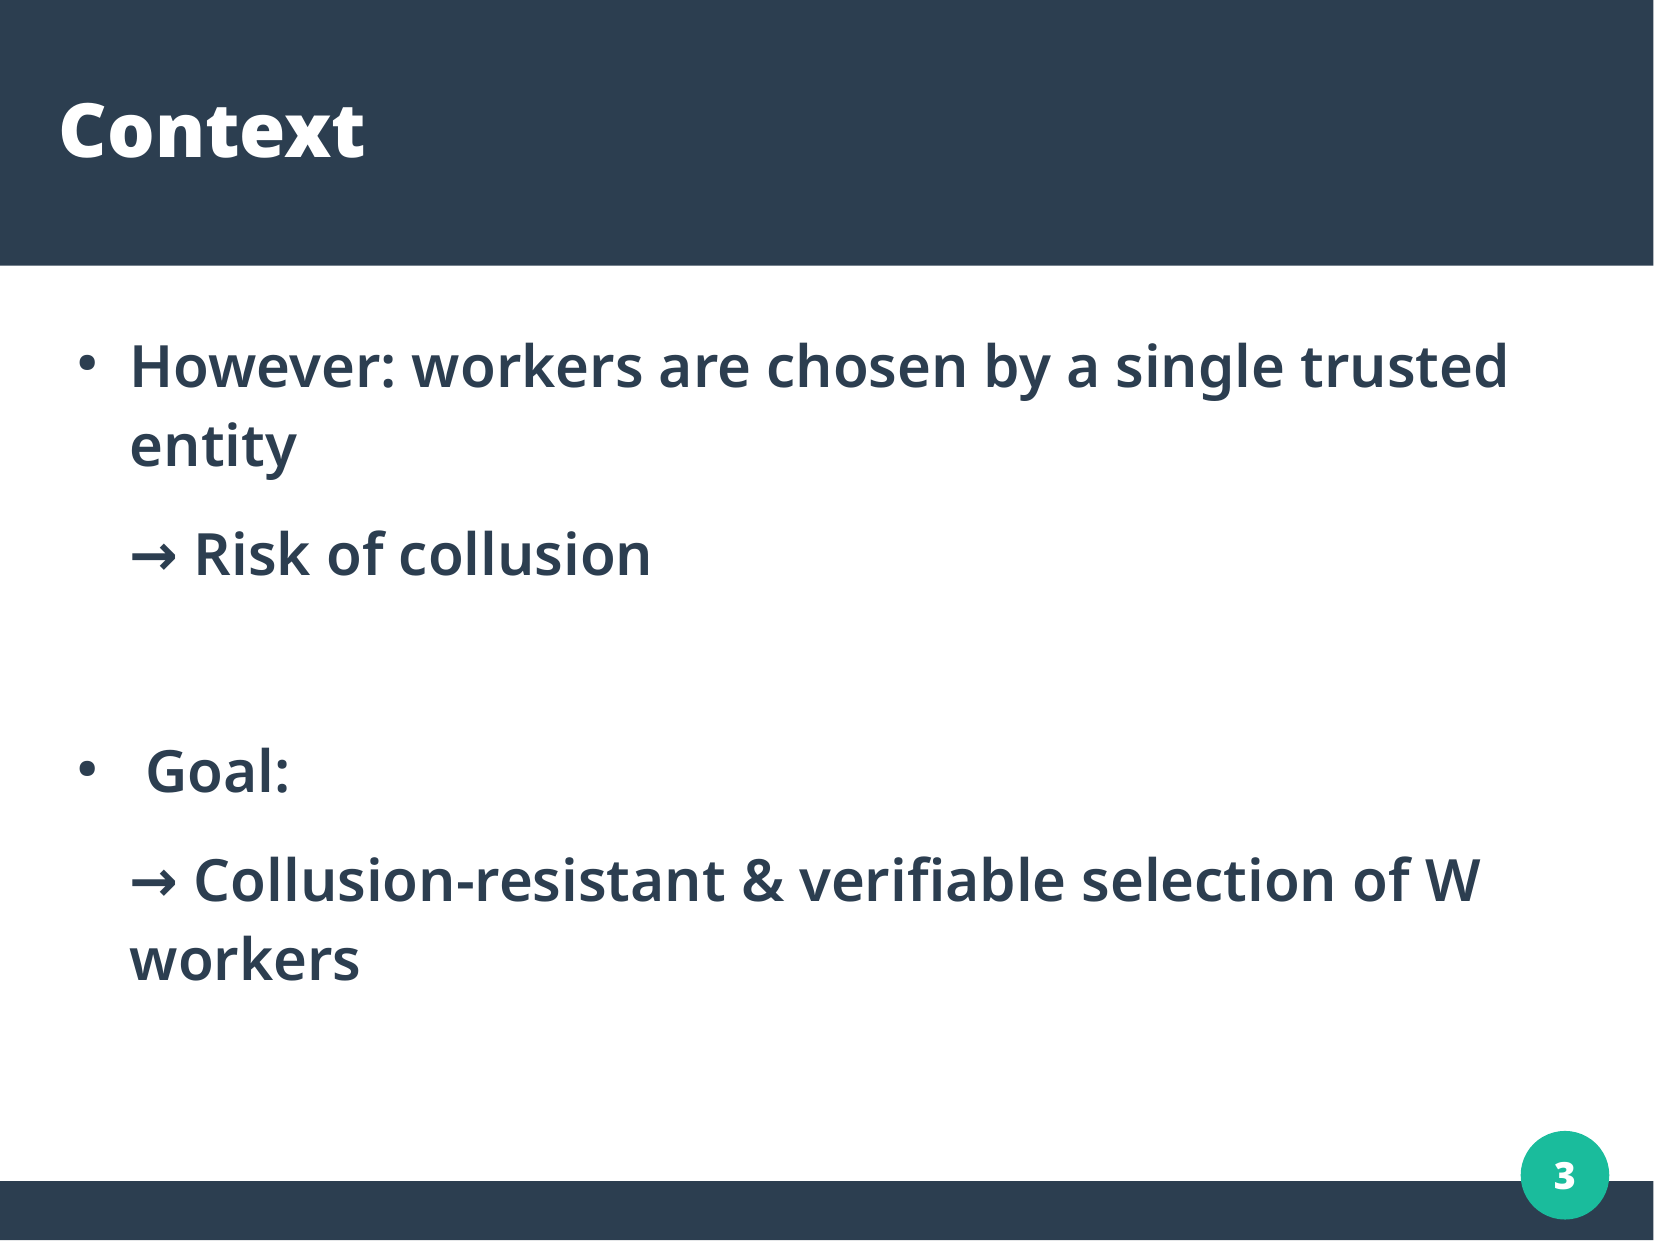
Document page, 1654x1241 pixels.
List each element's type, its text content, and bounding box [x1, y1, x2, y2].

title Context [59, 49, 1595, 207]
list However: workers are chosen by a single trusted entity → Risk of collusion Goal: → Collusion-resistant & verifiable selection of W workers [59, 324, 1595, 1152]
